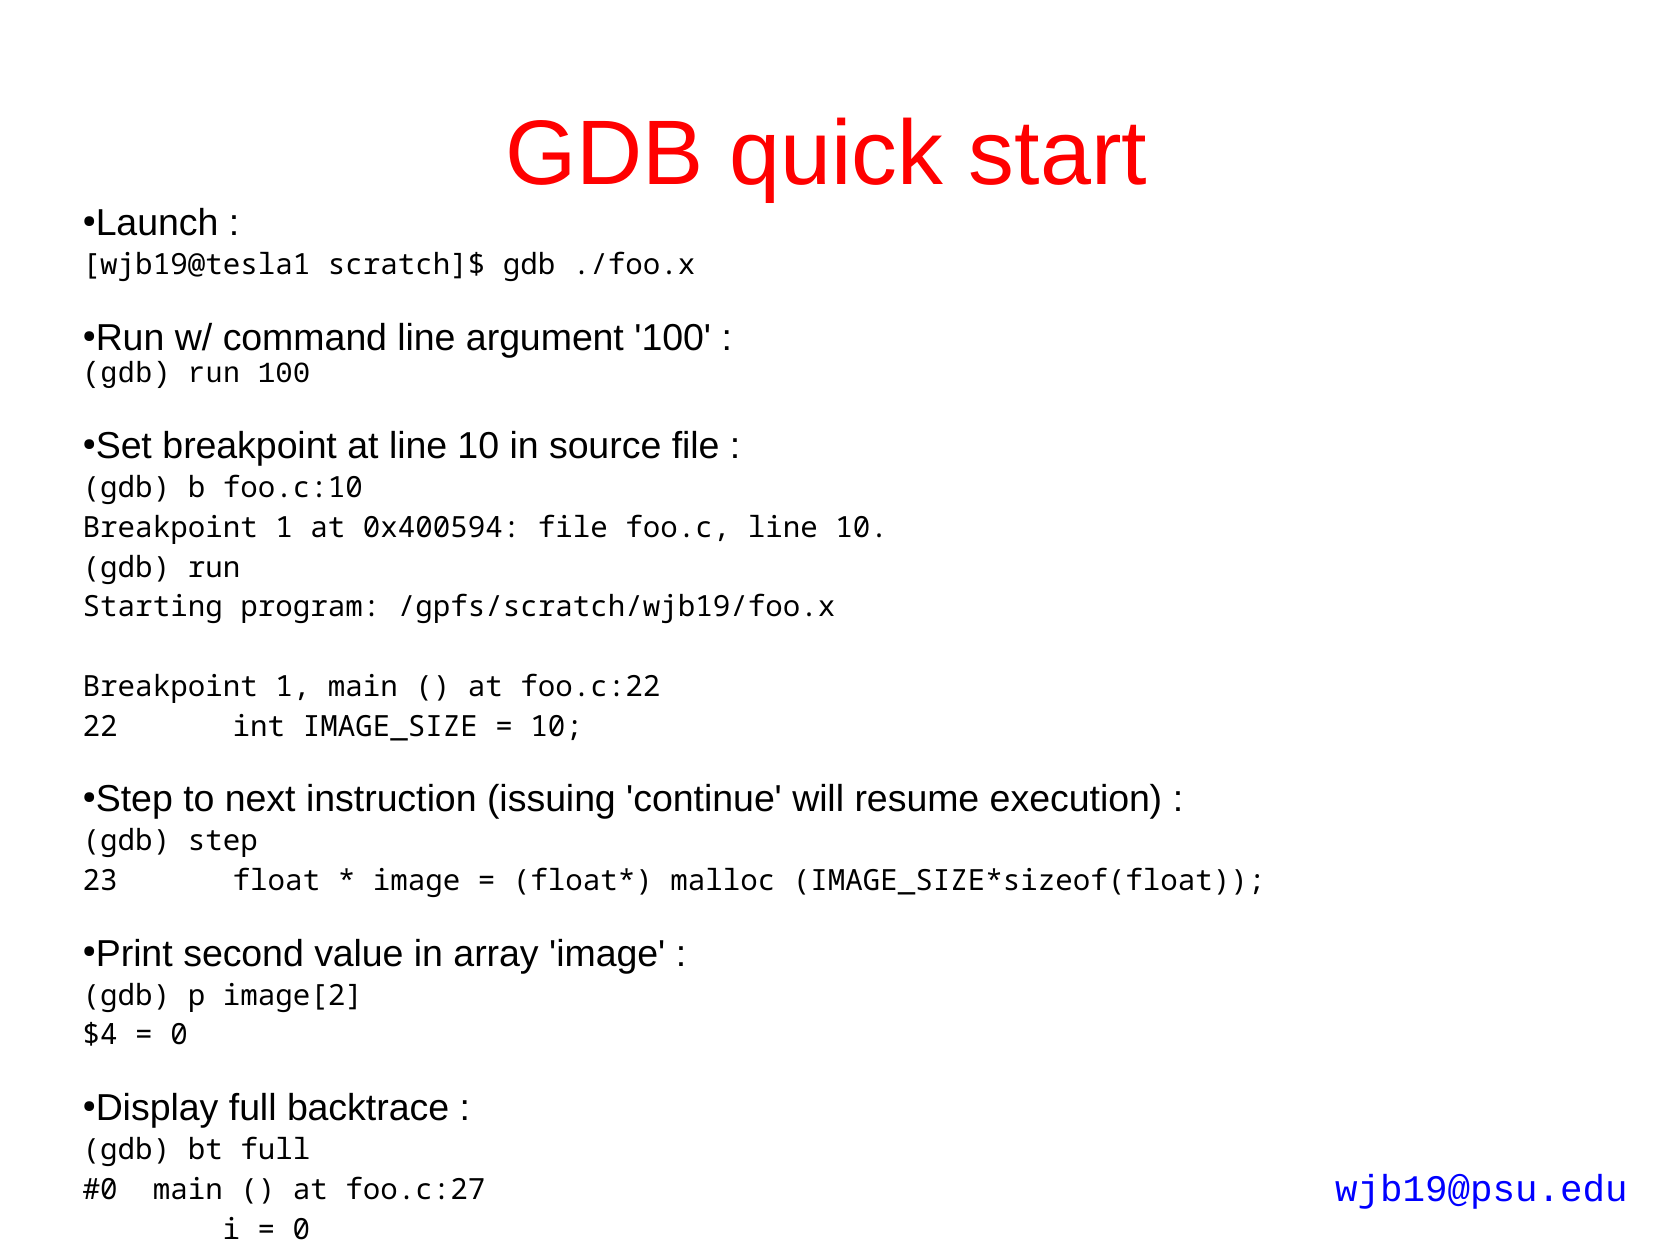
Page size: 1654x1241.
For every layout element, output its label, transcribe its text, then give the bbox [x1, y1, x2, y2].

title GDB quick start [82, 49, 1571, 201]
text_box wjb19@psu.edu [1320, 1162, 1643, 1220]
subtitle Launch : [wjb19@tesla1 scratch]$ gdb ./foo.x Run w/ command line argument '100' : (gdb) run 100 Set breakpoint at line 10 in source file : (gdb) b foo.c:10 Breakpoint 1 at 0x400594: file foo.c, line 10. (gdb) run Starting program: /gpfs/scratch/wjb19/foo.x Breakpoint 1, main () at foo.c:22 22 int IMAGE_SIZE = 10; Step to next instruction (issuing 'continue' will resume execution) : (gdb) step 23 float * image = (float*) malloc (IMAGE_SIZE*sizeof(float)); Print second value in array 'image' : (gdb) p image[2] $4 = 0 Display full backtrace : (gdb) bt full #0 main () at foo.c:27 i = 0 IMAGE_SIZE = 10 image = 0x601010 [82, 201, 1571, 1241]
